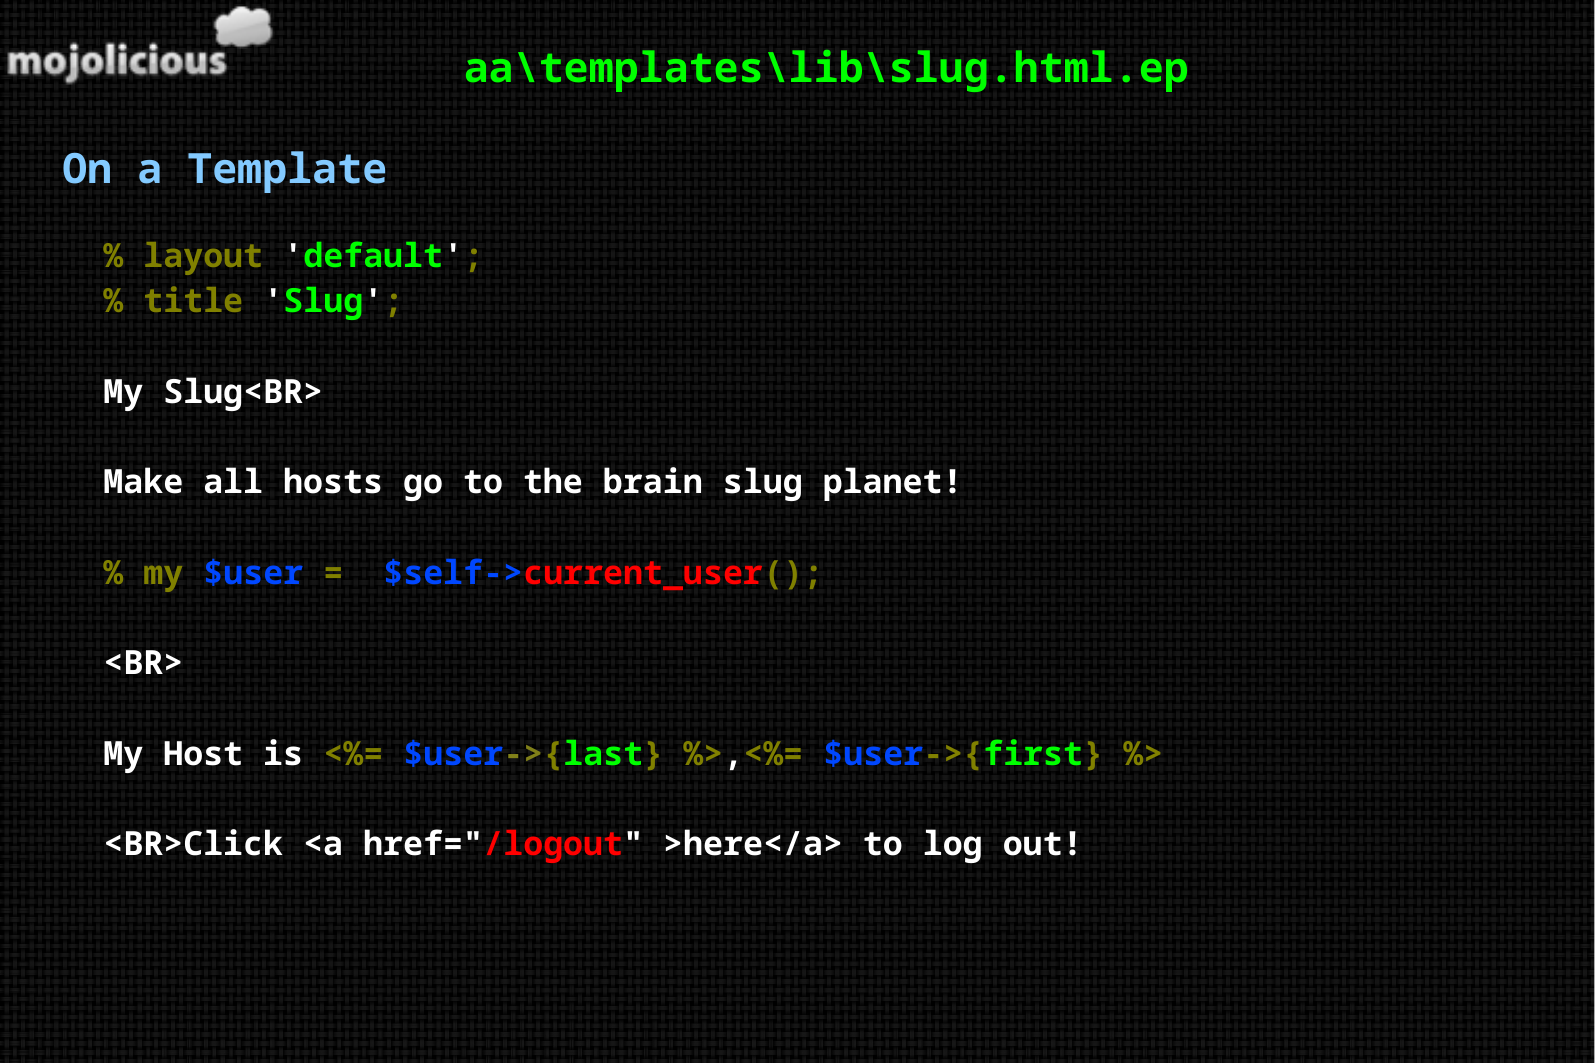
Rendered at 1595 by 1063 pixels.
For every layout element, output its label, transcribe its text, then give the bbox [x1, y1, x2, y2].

picture [0, 0, 1595, 1063]
text_box On a Template [47, 130, 688, 195]
text_box % layout 'default'; % title 'Slug'; My Slug<BR> Make all hosts go to the brain slug planet! % my $user = $self->current_user(); <BR> My Host is <%= $user->{last} %>,<%= $user->{first} %> <BR>Click <a href="/logout" >here</a> to log out! [88, 224, 1200, 783]
text_box aa\templates\lib\slug.html.ep [448, 30, 1146, 94]
